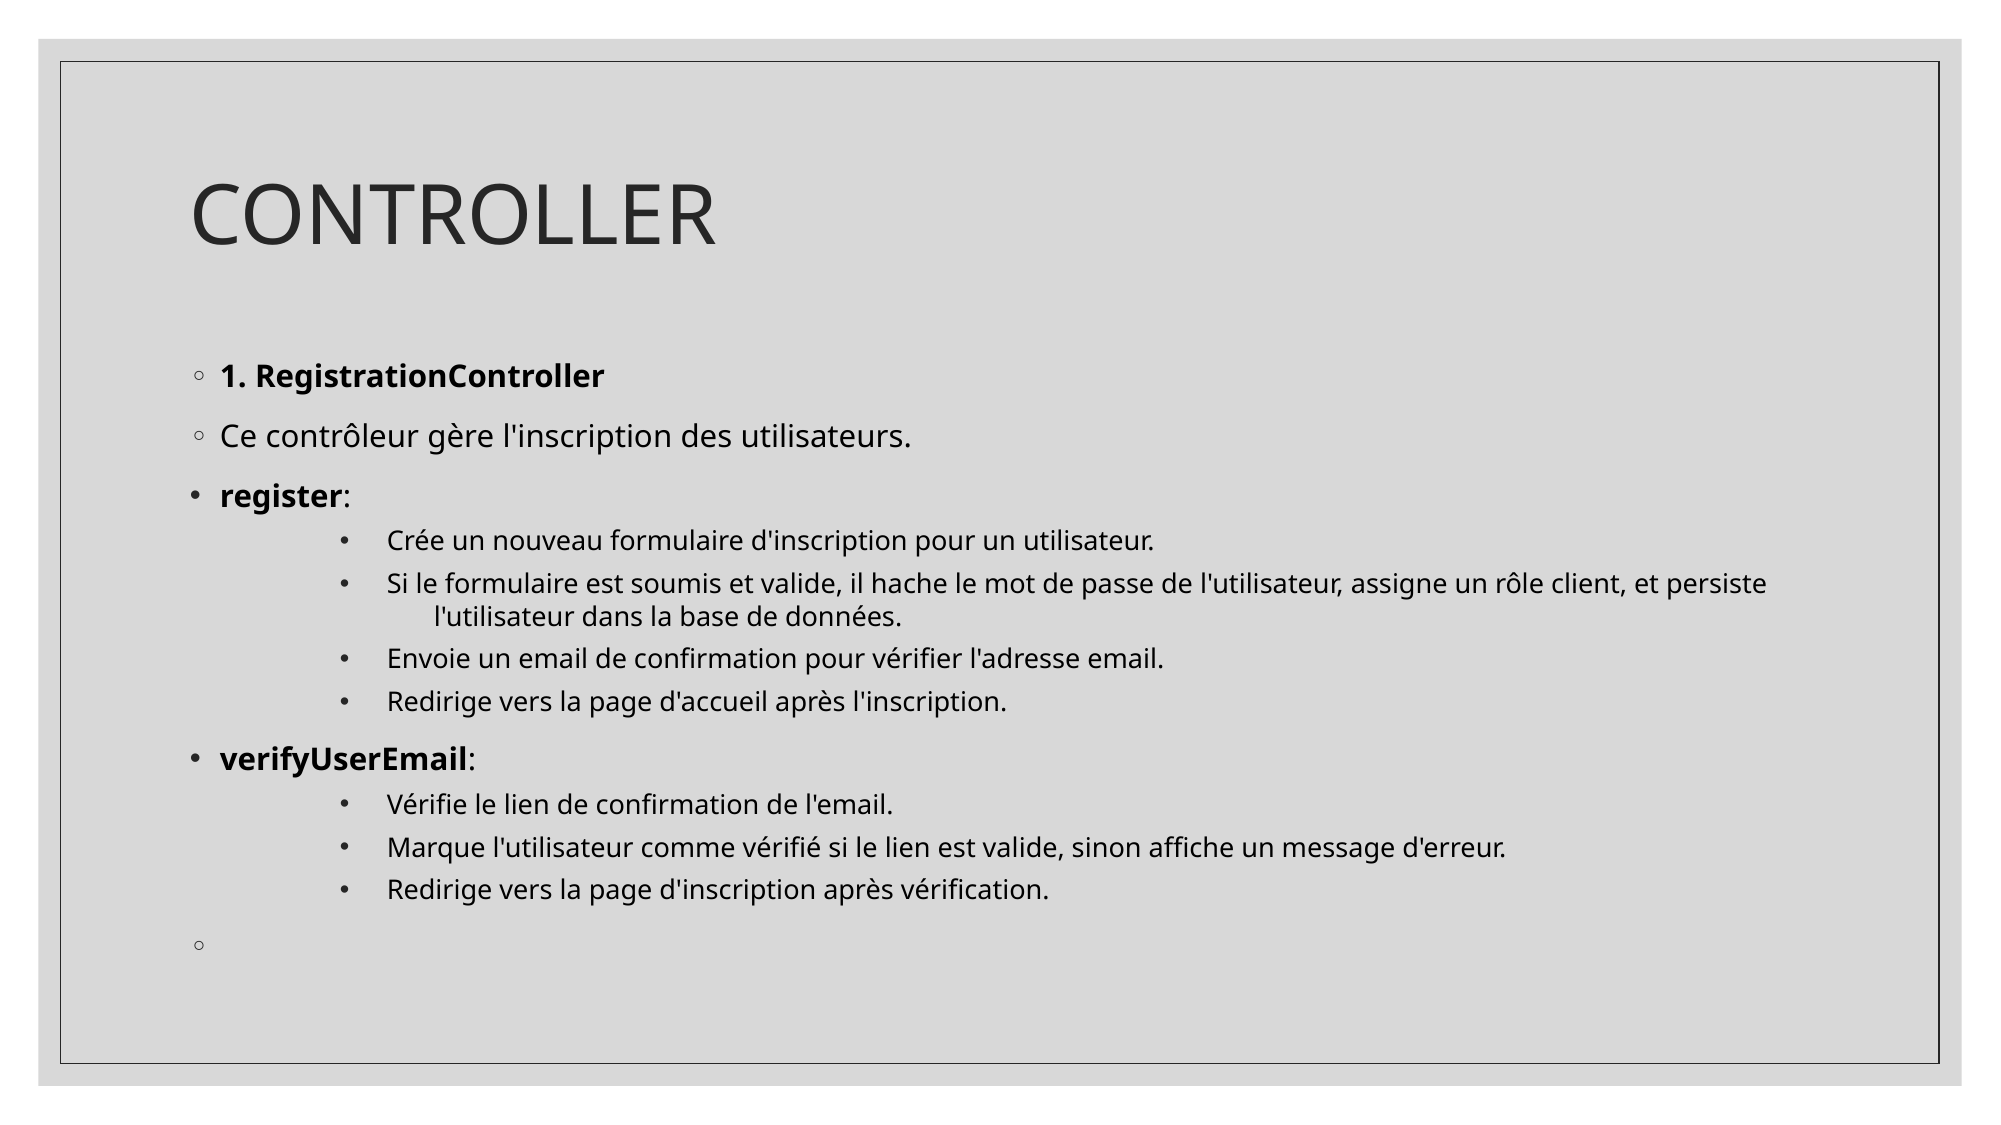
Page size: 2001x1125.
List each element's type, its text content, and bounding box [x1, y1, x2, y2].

list 1. RegistrationController Ce contrôleur gère l'inscription des utilisateurs. register: Crée un nouveau formulaire d'inscription pour un utilisateur. Si le formulaire est soumis et valide, il hache le mot de passe de l'utilisateur, assigne un rôle client, et persiste l'utilisateur dans la base de données. Envoie un email de confirmation pour vérifier l'adresse email. Redirige vers la page d'accueil après l'inscription. verifyUserEmail: Vérifie le lien de confirmation de l'email. Marque l'utilisateur comme vérifié si le lien est valide, sinon affiche un message d'erreur. Redirige vers la page d'inscription après vérification. [174, 345, 1825, 977]
title CONTROLLER [174, 105, 1825, 331]
